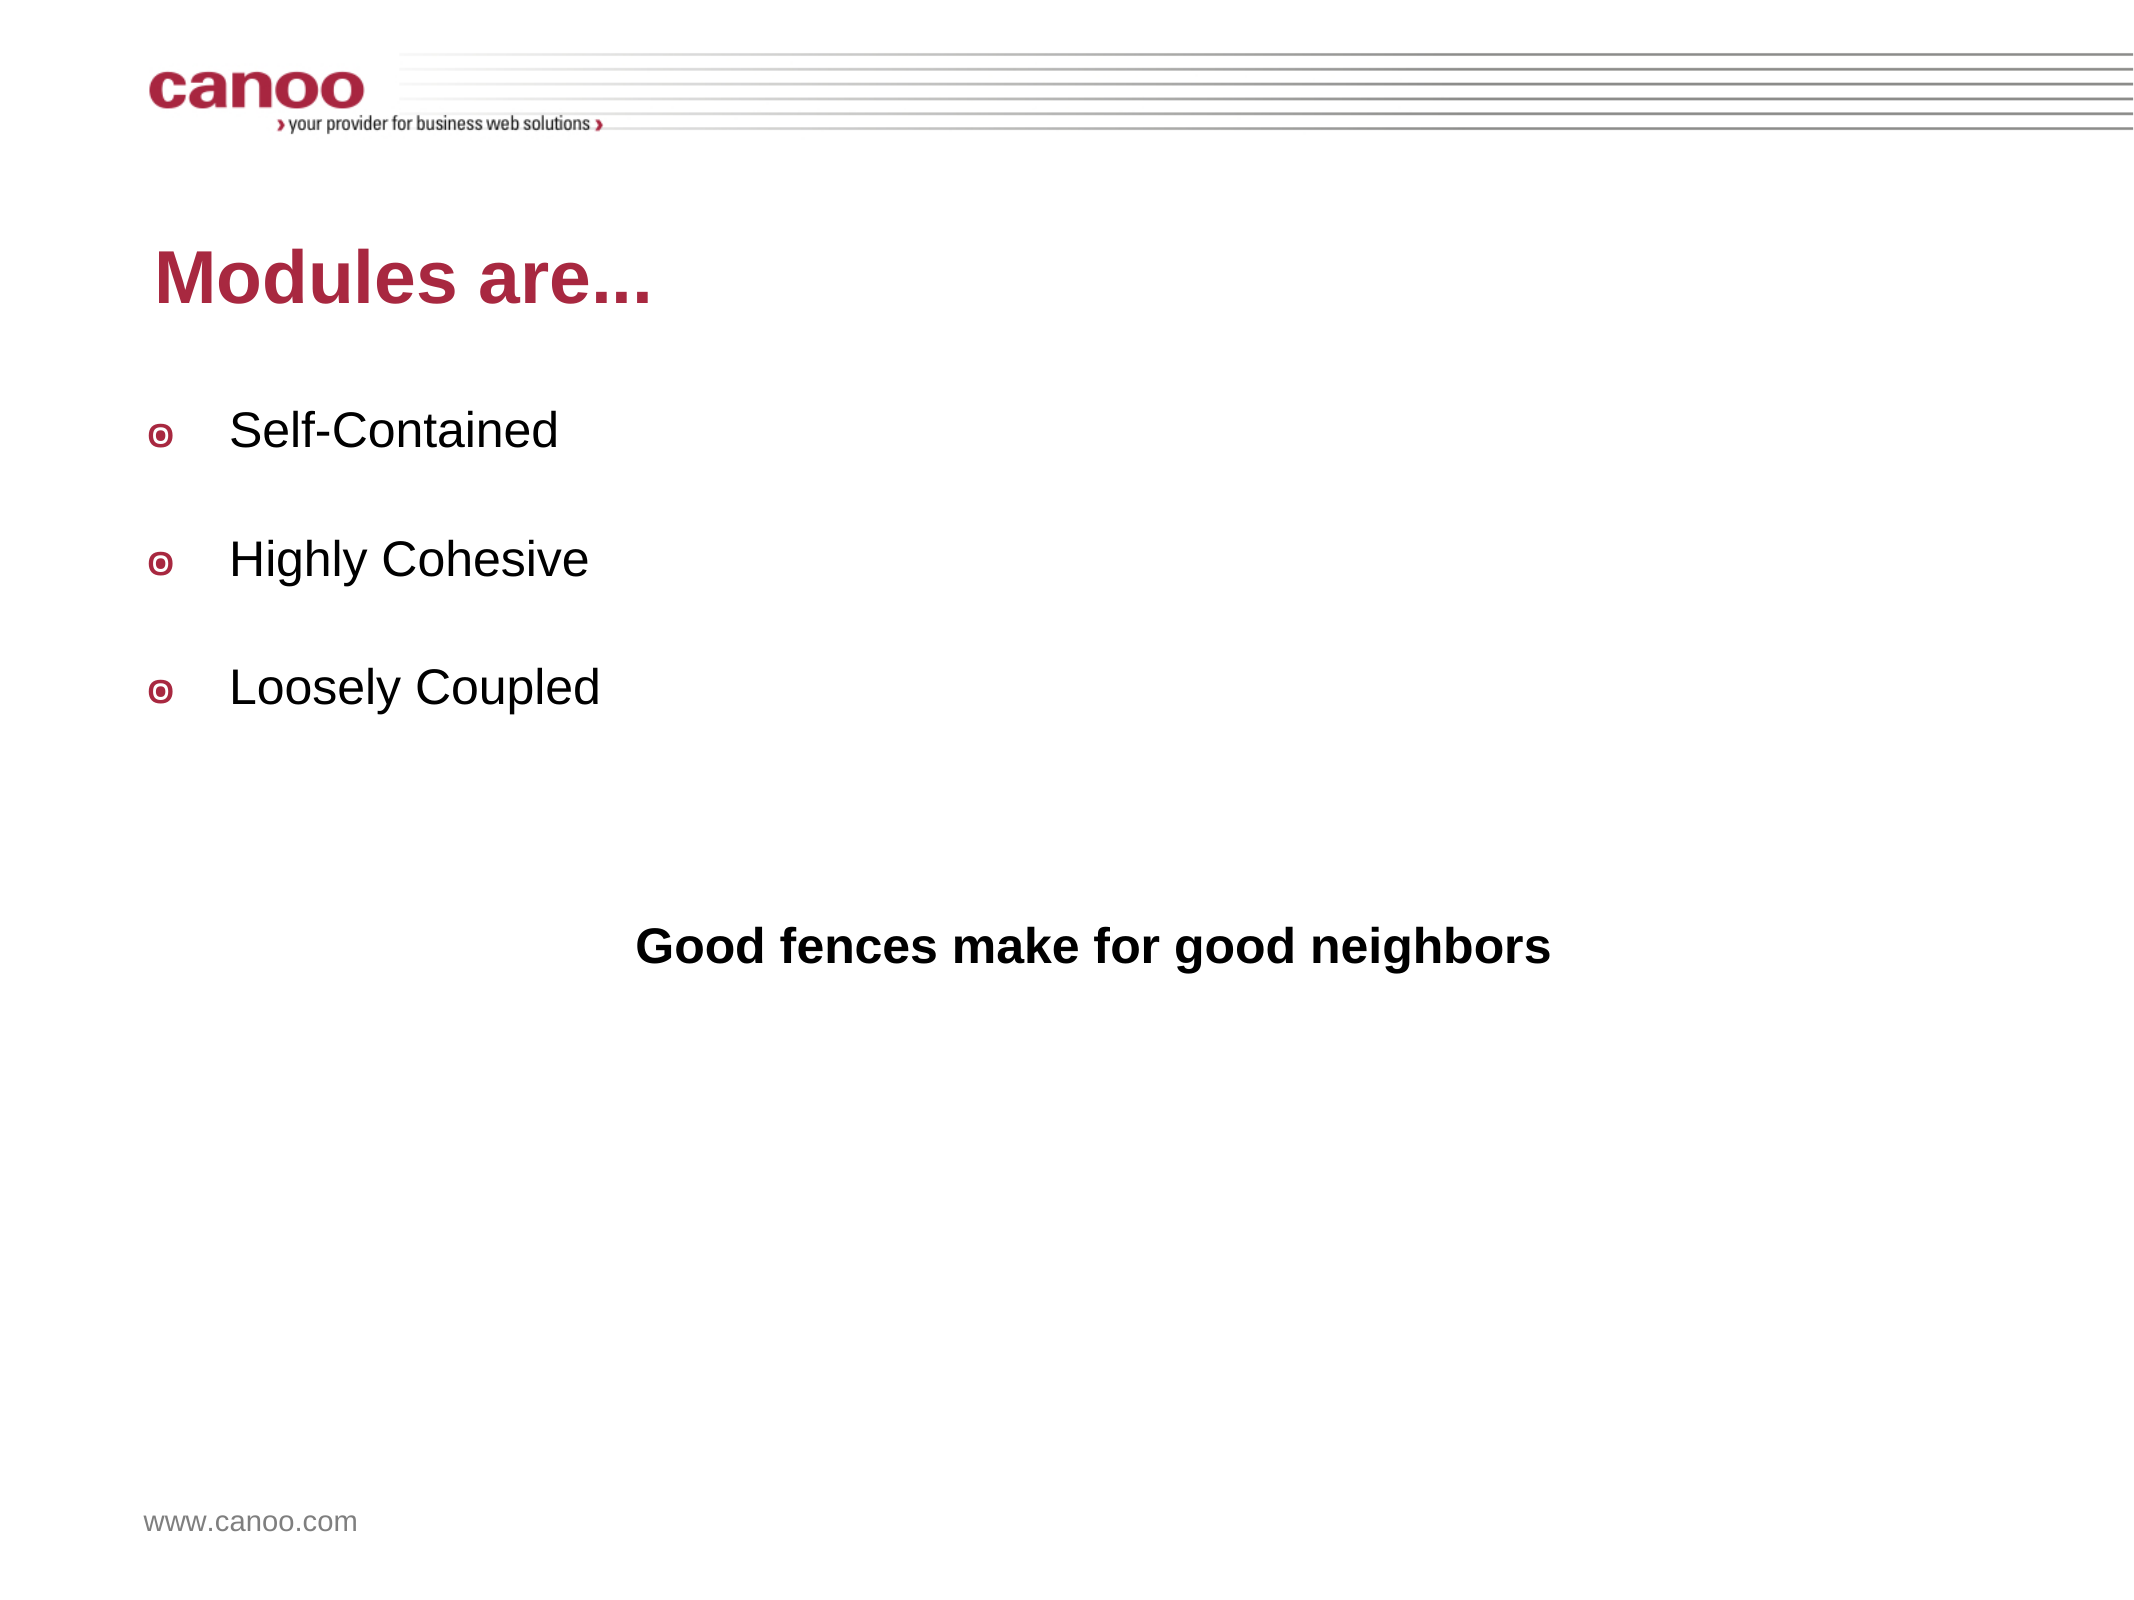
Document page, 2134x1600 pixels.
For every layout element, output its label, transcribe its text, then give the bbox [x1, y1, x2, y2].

list Self-Contained Highly Cohesive Loosely Coupled Good fences make for good neighbors [145, 391, 1959, 1448]
title Modules are... [145, 220, 1961, 328]
picture [0, 21, 2134, 188]
